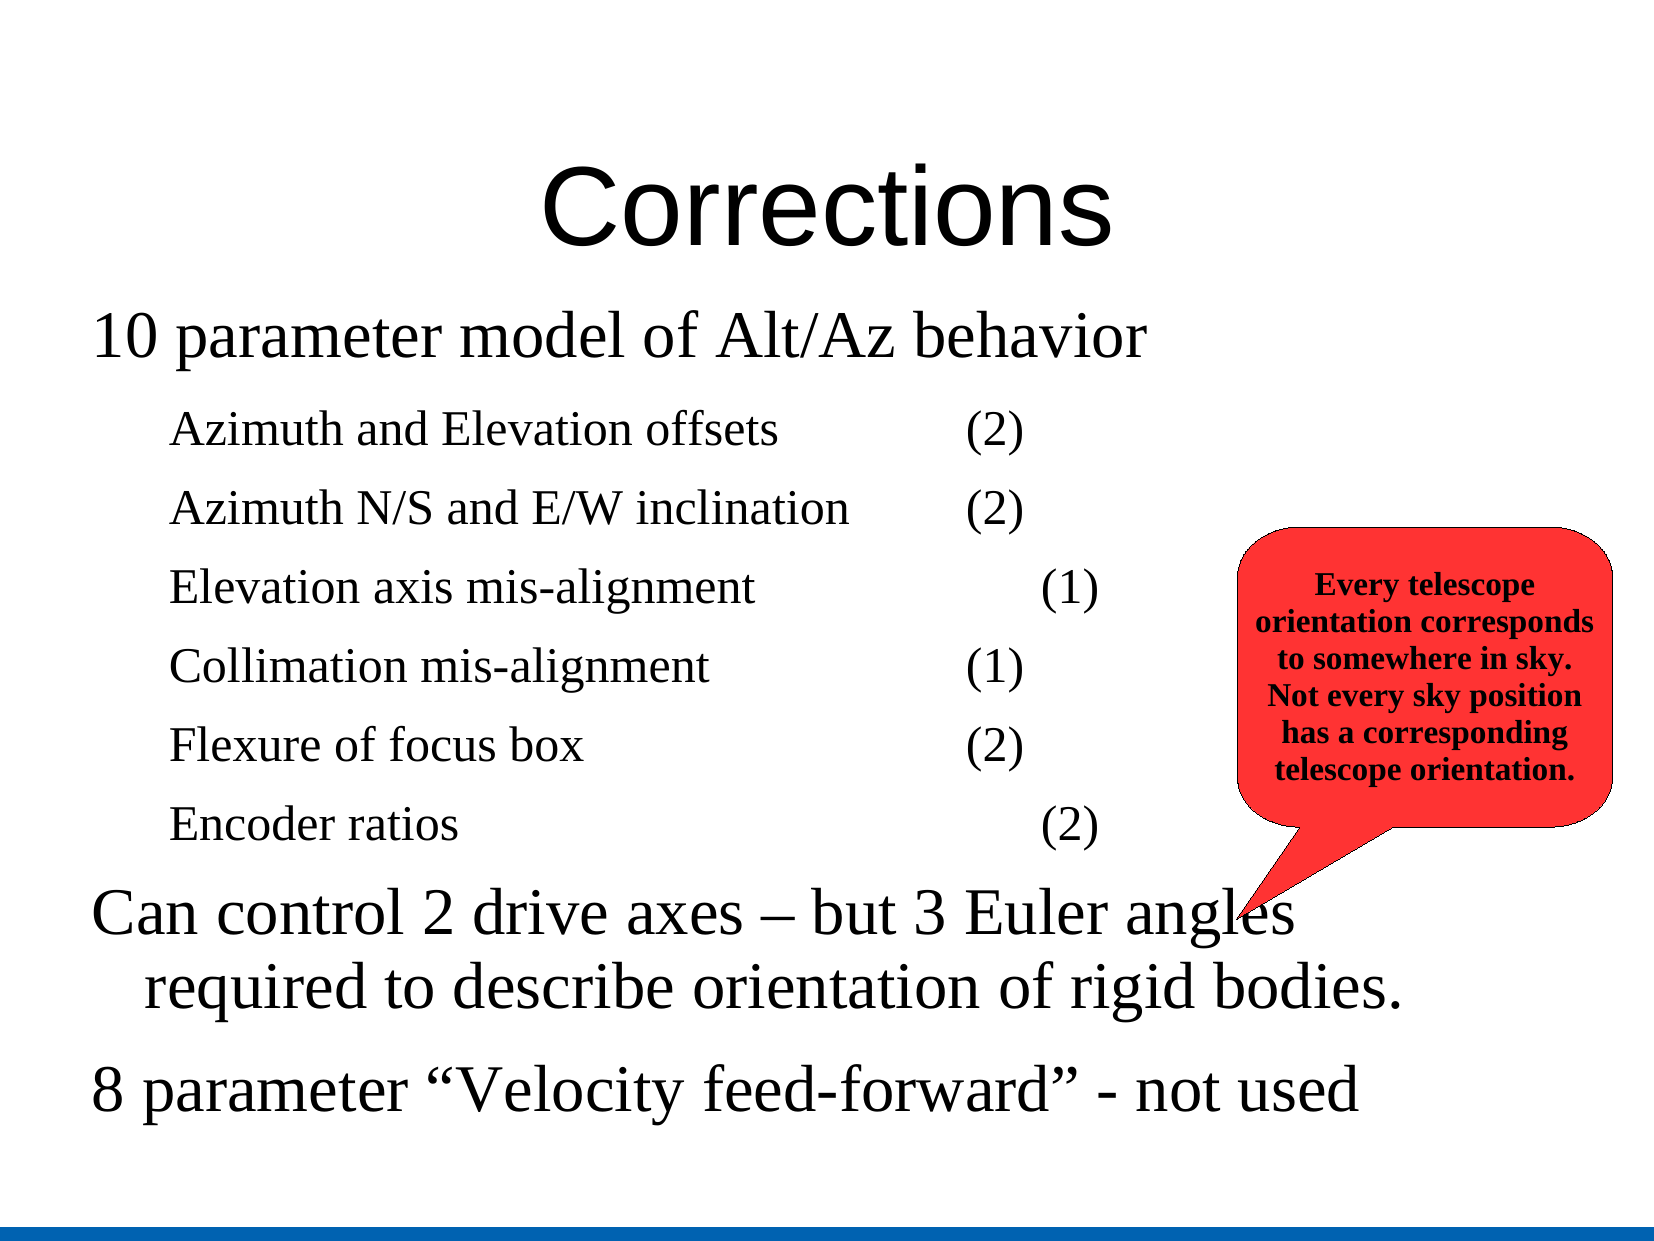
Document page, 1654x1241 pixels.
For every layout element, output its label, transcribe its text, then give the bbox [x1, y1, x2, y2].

title Corrections [121, 102, 1533, 311]
text_box Every telescope orientation corresponds to somewhere in sky. Not every sky position has a corresponding telescope orientation. [1236, 527, 1613, 920]
list 10 parameter model of Alt/Az behavior Azimuth and Elevation offsets (2) Azimuth N/S and E/W inclination (2) Elevation axis mis-alignment (1) Collimation mis-alignment (1) Flexure of focus box (2) Encoder ratios (2) Can control 2 drive axes – but 3 Euler angles required to describe orientation of rigid bodies. 8 parameter “Velocity feed-forward” - not used [74, 297, 1501, 1185]
